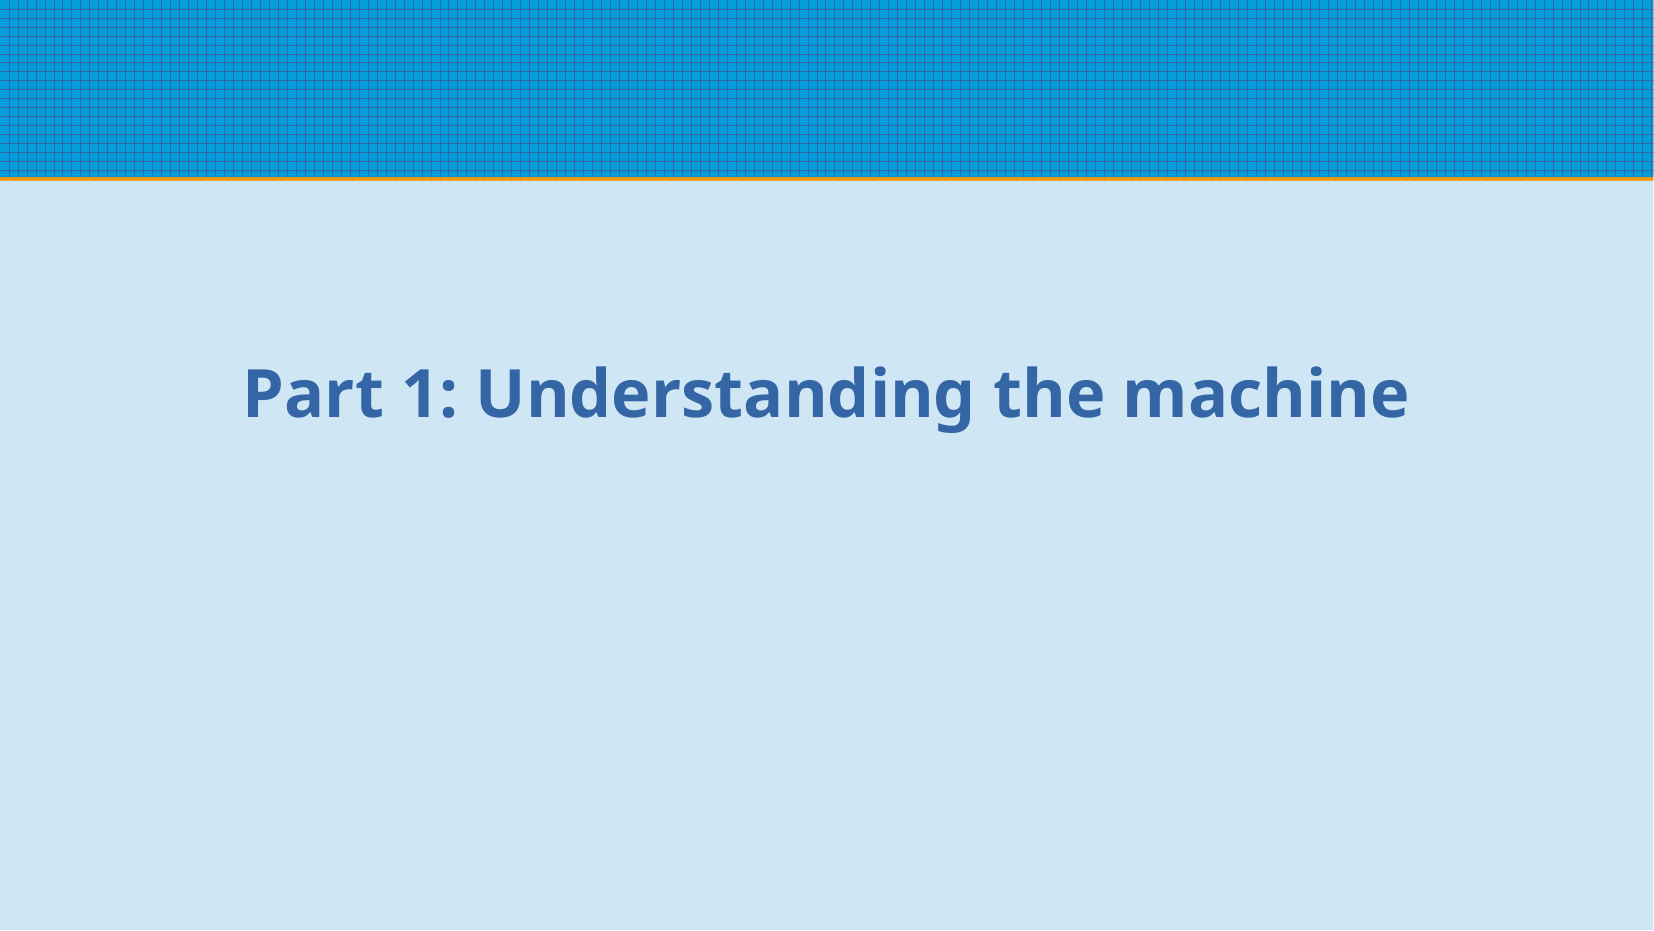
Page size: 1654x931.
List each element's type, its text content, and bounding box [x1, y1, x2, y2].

subtitle Part 1: Understanding the machine [88, 14, 1565, 768]
